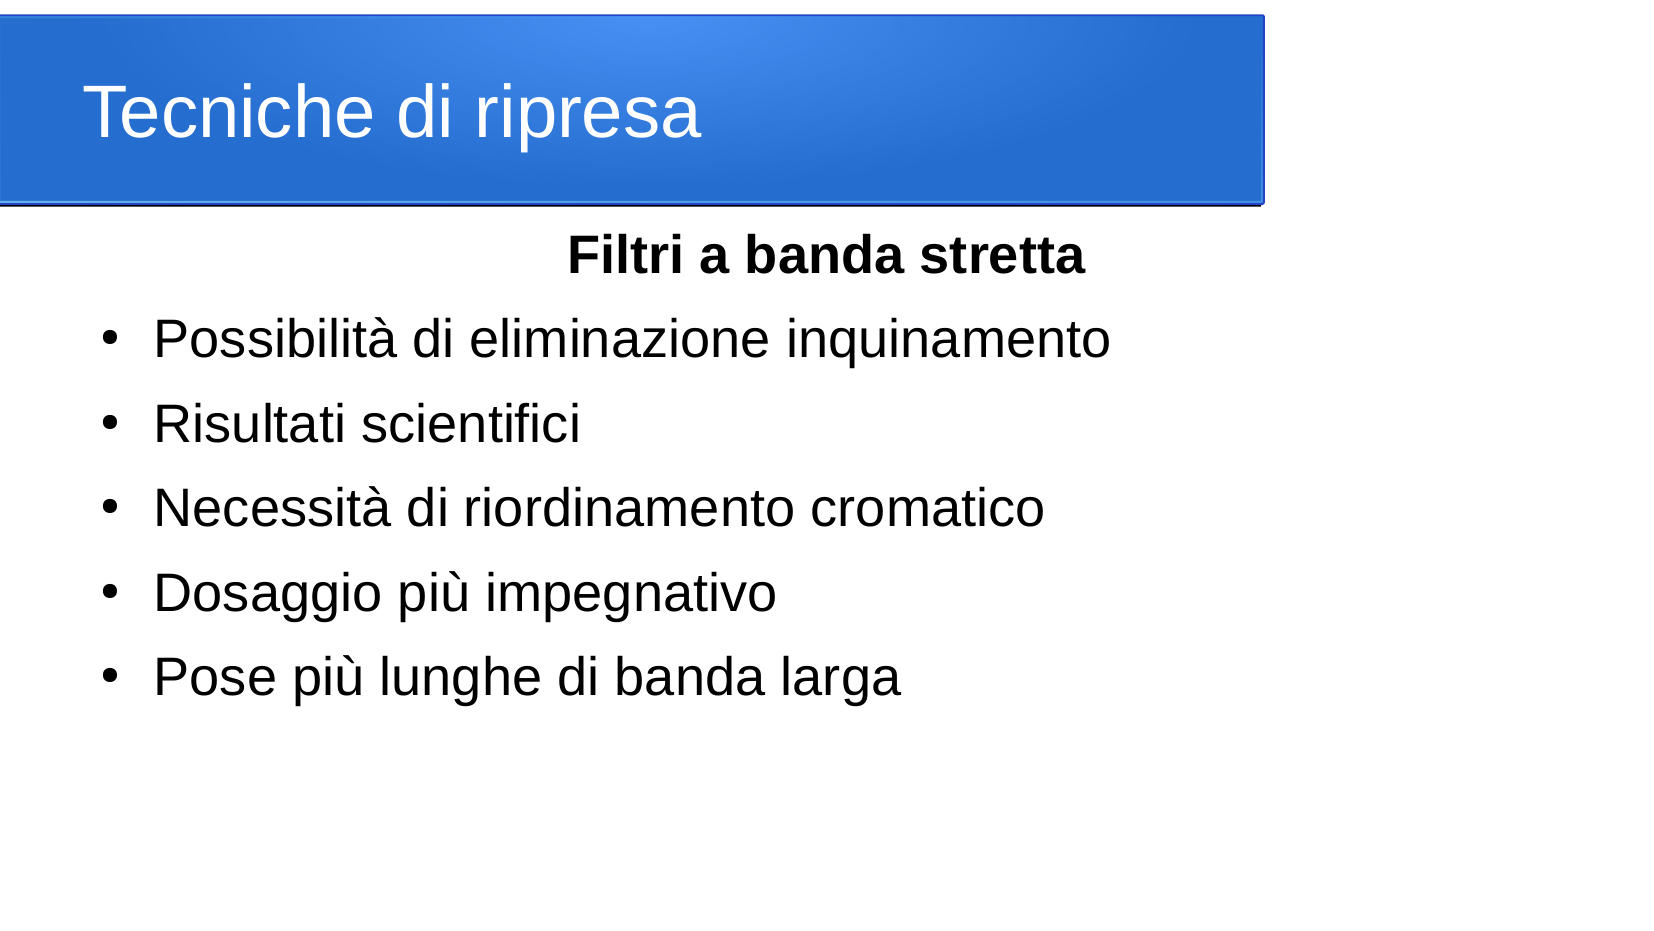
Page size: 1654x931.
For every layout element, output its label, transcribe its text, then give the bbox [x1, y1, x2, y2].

title Tecniche di ripresa [82, 35, 1235, 189]
list Filtri a banda stretta Possibilità di eliminazione inquinamento Risultati scientifici Necessità di riordinamento cromatico Dosaggio più impegnativo Pose più lunghe di banda larga [82, 224, 1571, 764]
